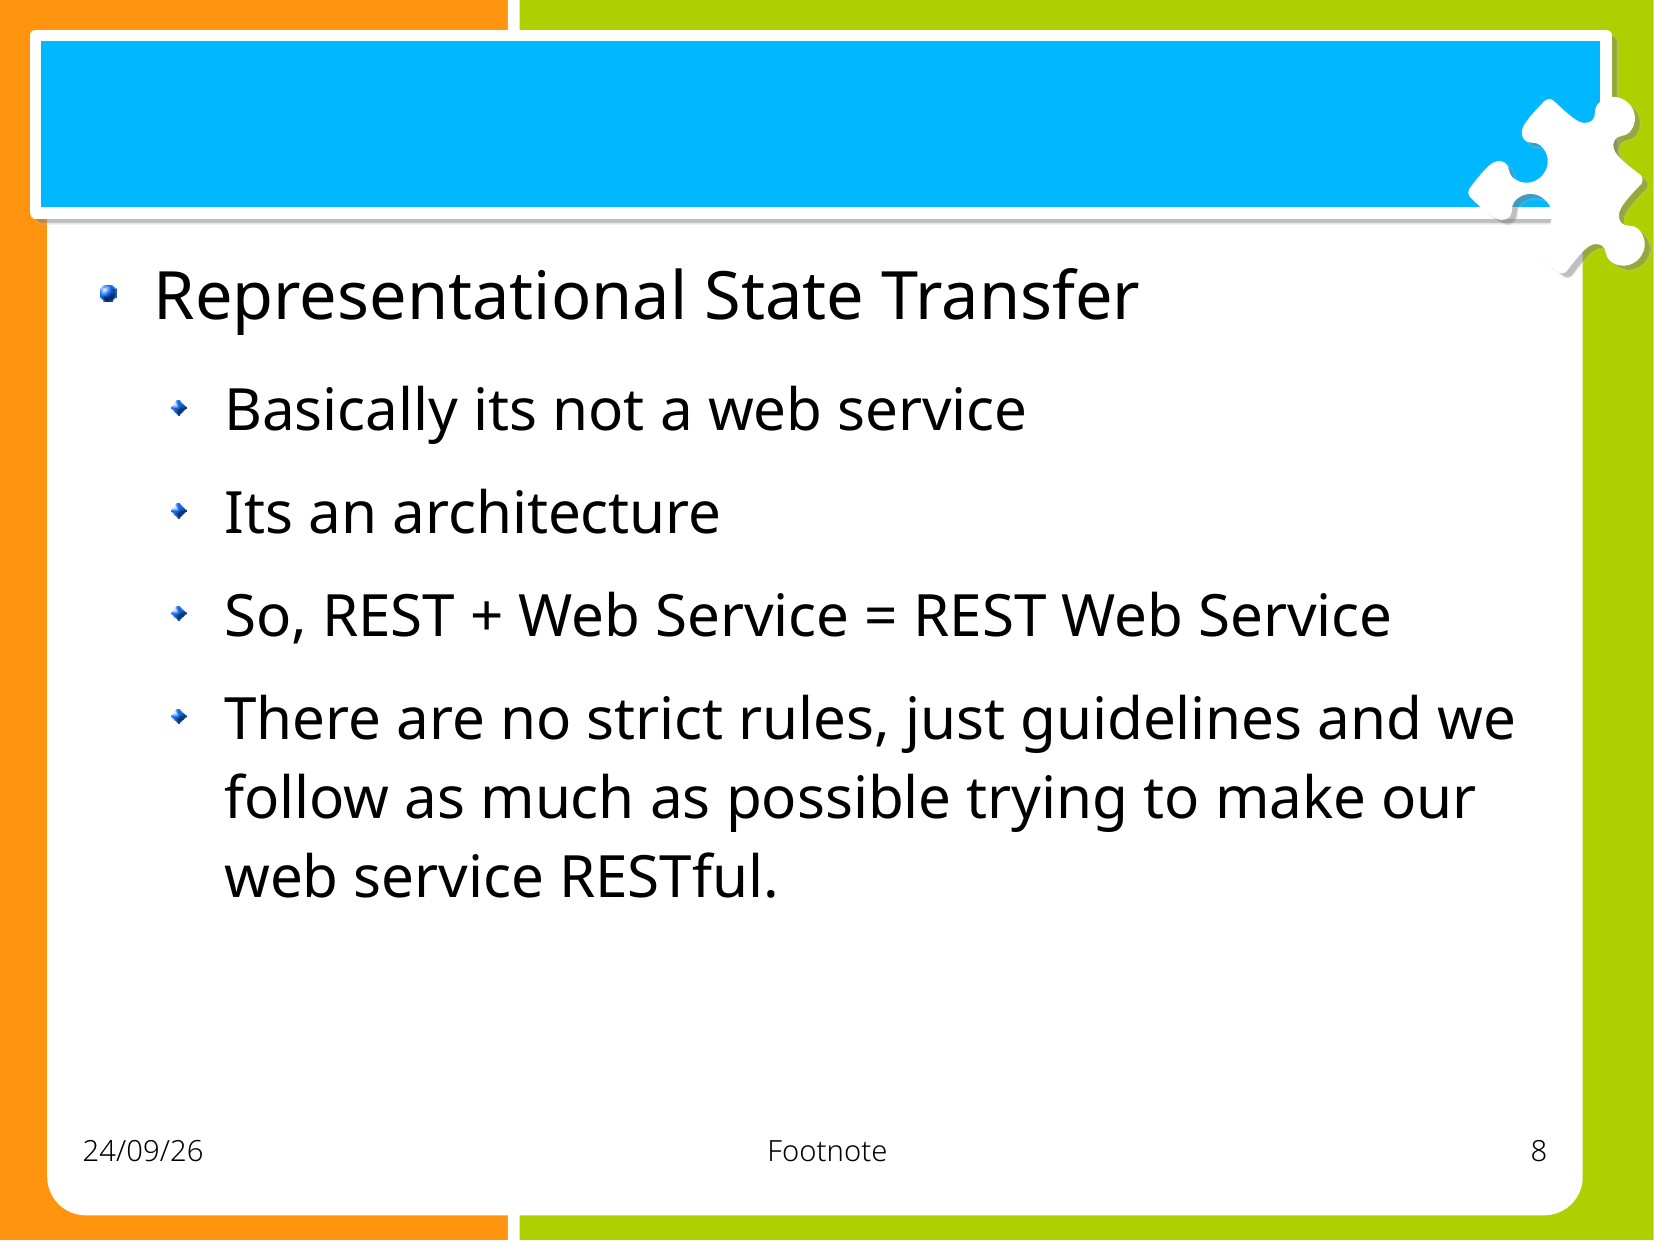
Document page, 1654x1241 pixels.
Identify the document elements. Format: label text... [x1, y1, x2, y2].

list Representational State Transfer Basically its not a web service Its an architecture So, REST + Web Service = REST Web Service There are no strict rules, just guidelines and we follow as much as possible trying to make our web service RESTful. [82, 248, 1538, 968]
